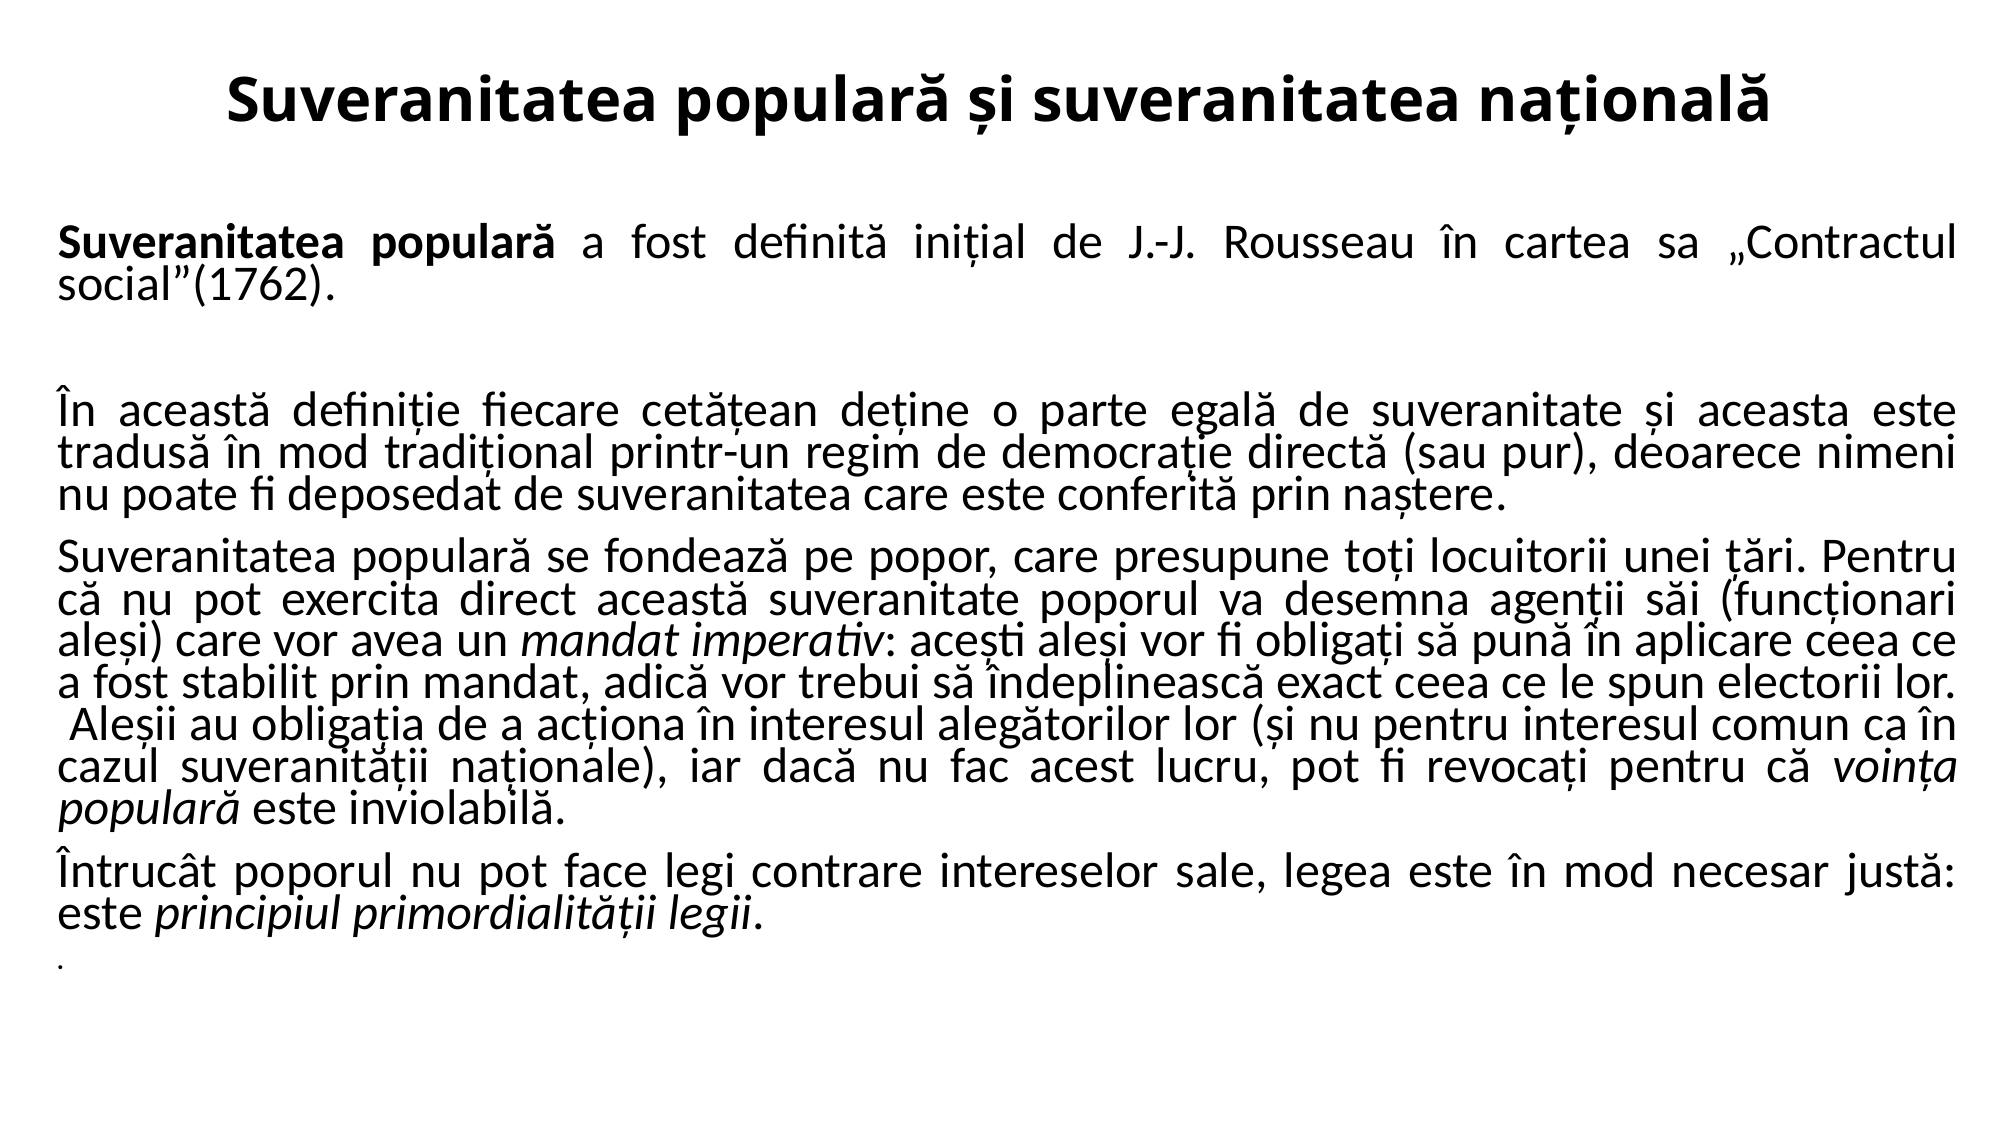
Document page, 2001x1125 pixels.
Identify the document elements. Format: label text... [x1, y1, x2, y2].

title Suveranitatea populară și suveranitatea națională [26, 0, 1974, 218]
list Suveranitatea populară a fost definită inițial de J.-J. Rousseau în cartea sa „Contractul social”(1762). În această definiție fiecare cetățean deține o parte egală de suveranitate și aceasta este tradusă în mod tradițional printr-un regim de democrație directă (sau pur), deoarece nimeni nu poate fi deposedat de suveranitatea care este conferită prin naștere. Suveranitatea populară se fondează pe popor, care presupune toți locuitorii unei țări. Pentru că nu pot exercita direct această suveranitate poporul va desemna agenții săi (funcționari aleși) care vor avea un mandat imperativ: acești aleși vor fi obligați să pună în aplicare ceea ce a fost stabilit prin mandat, adică vor trebui să îndeplinească exact ceea ce le spun electorii lor. Aleșii au obligația de a acționa în interesul alegătorilor lor (și nu pentru interesul comun ca în cazul suveranității naționale), iar dacă nu fac acest lucru, pot fi revocați pentru că voința populară este inviolabilă. Întrucât poporul nu pot face legi contrare intereselor sale, legea este în mod necesar justă: este principiul primordialității legii. [42, 217, 1974, 1014]
